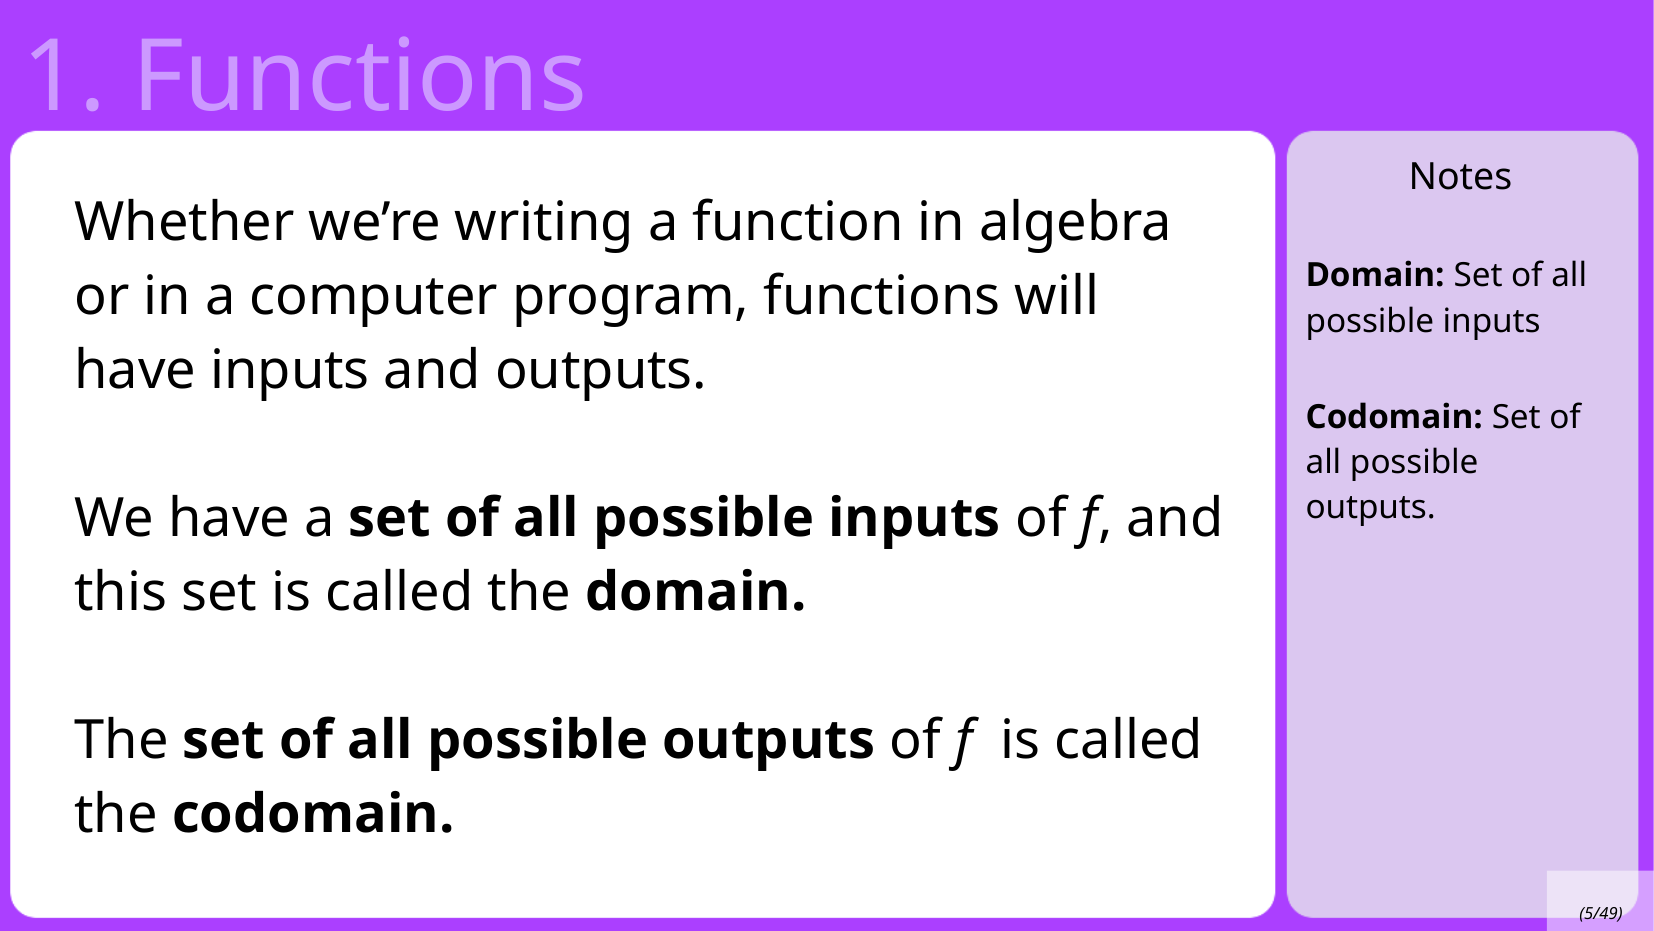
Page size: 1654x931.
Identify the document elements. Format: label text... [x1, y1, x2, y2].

picture [0, 0, 1654, 931]
text_box Notes Domain: Set of all possible inputs Codomain: Set of all possible outputs. [1290, 141, 1631, 432]
text_box Whether we’re writing a function in algebra or in a computer program, functions will have inputs and outputs. We have a set of all possible inputs of f, and this set is called the domain. The set of all possible outputs of f is called the codomain. [74, 182, 1234, 730]
text_box (<number>/49) [1546, 877, 1654, 931]
title 1. Functions [22, 13, 1511, 130]
